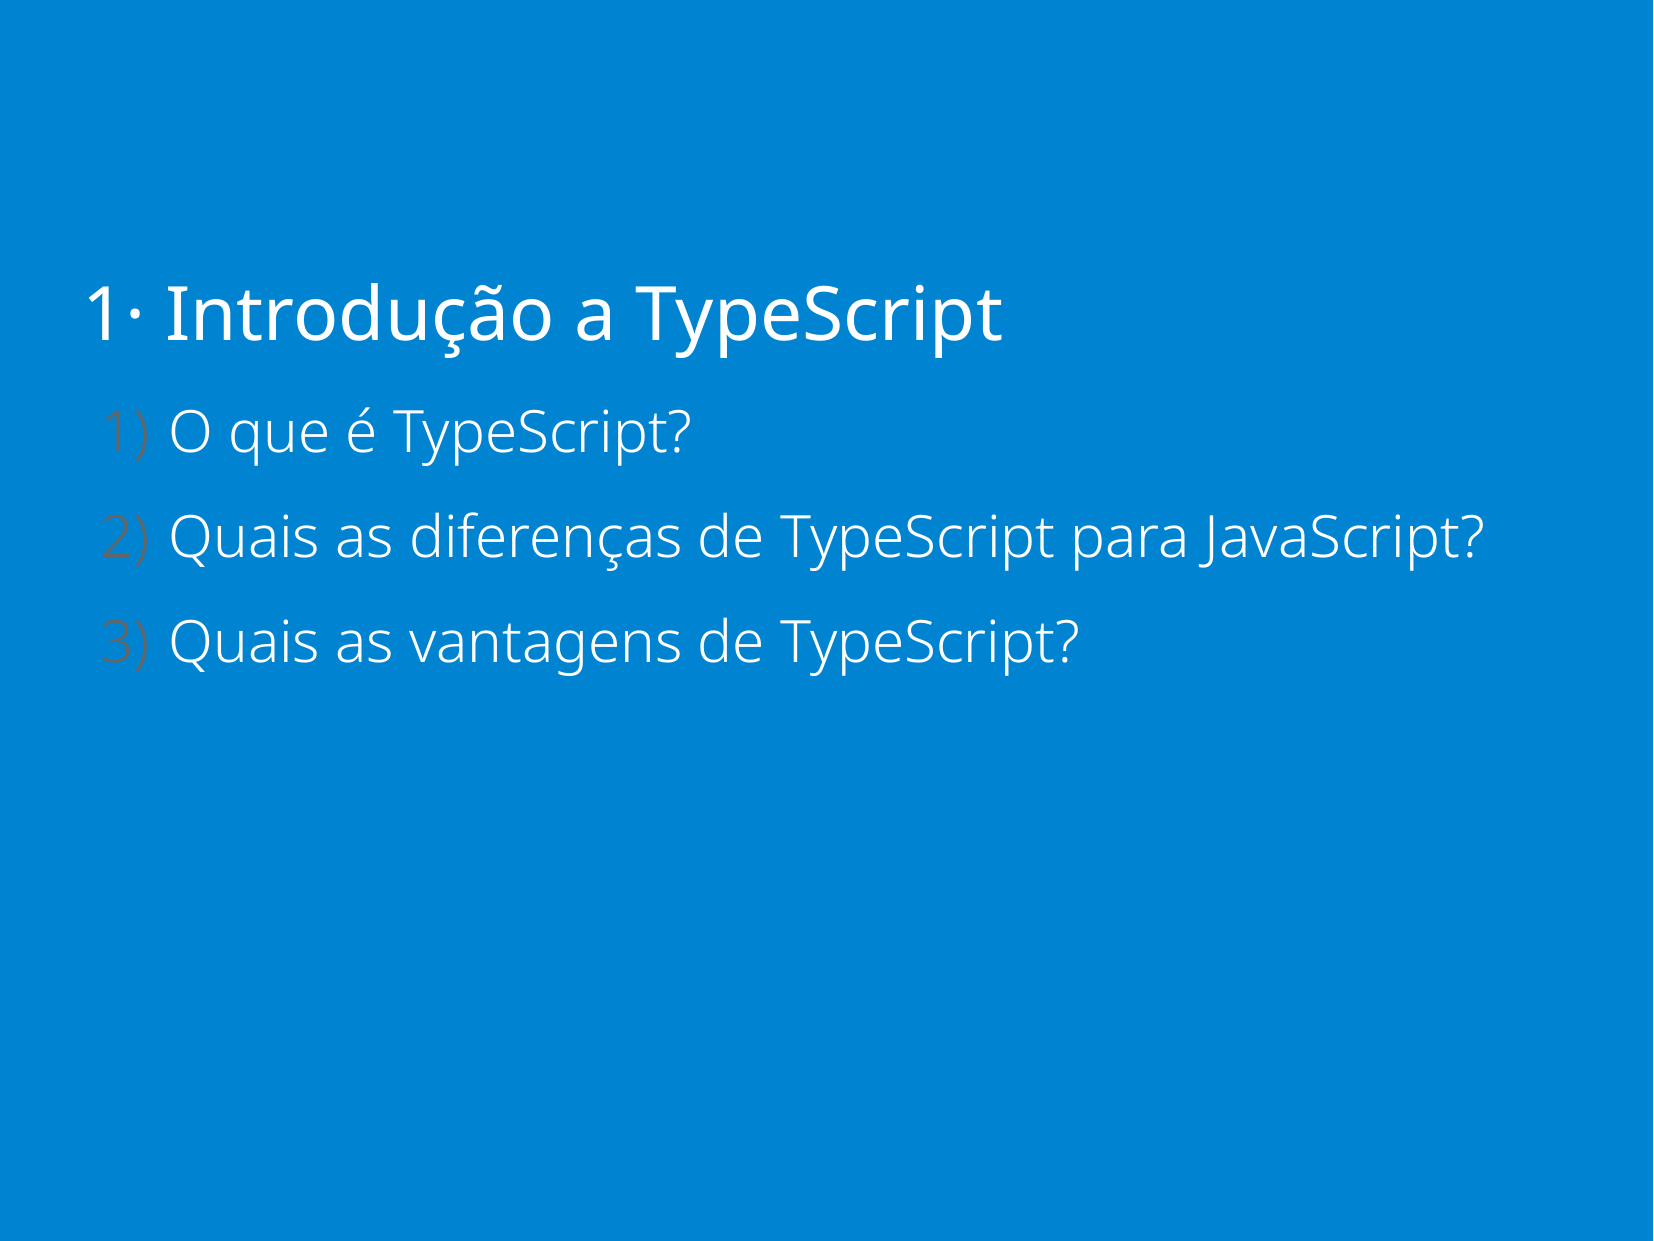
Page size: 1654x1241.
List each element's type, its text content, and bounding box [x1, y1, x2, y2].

title 1· Introdução a TypeScript [82, 248, 1571, 375]
list O que é TypeScript? Quais as diferenças de TypeScript para JavaScript? Quais as vantagens de TypeScript? [82, 389, 1571, 1010]
